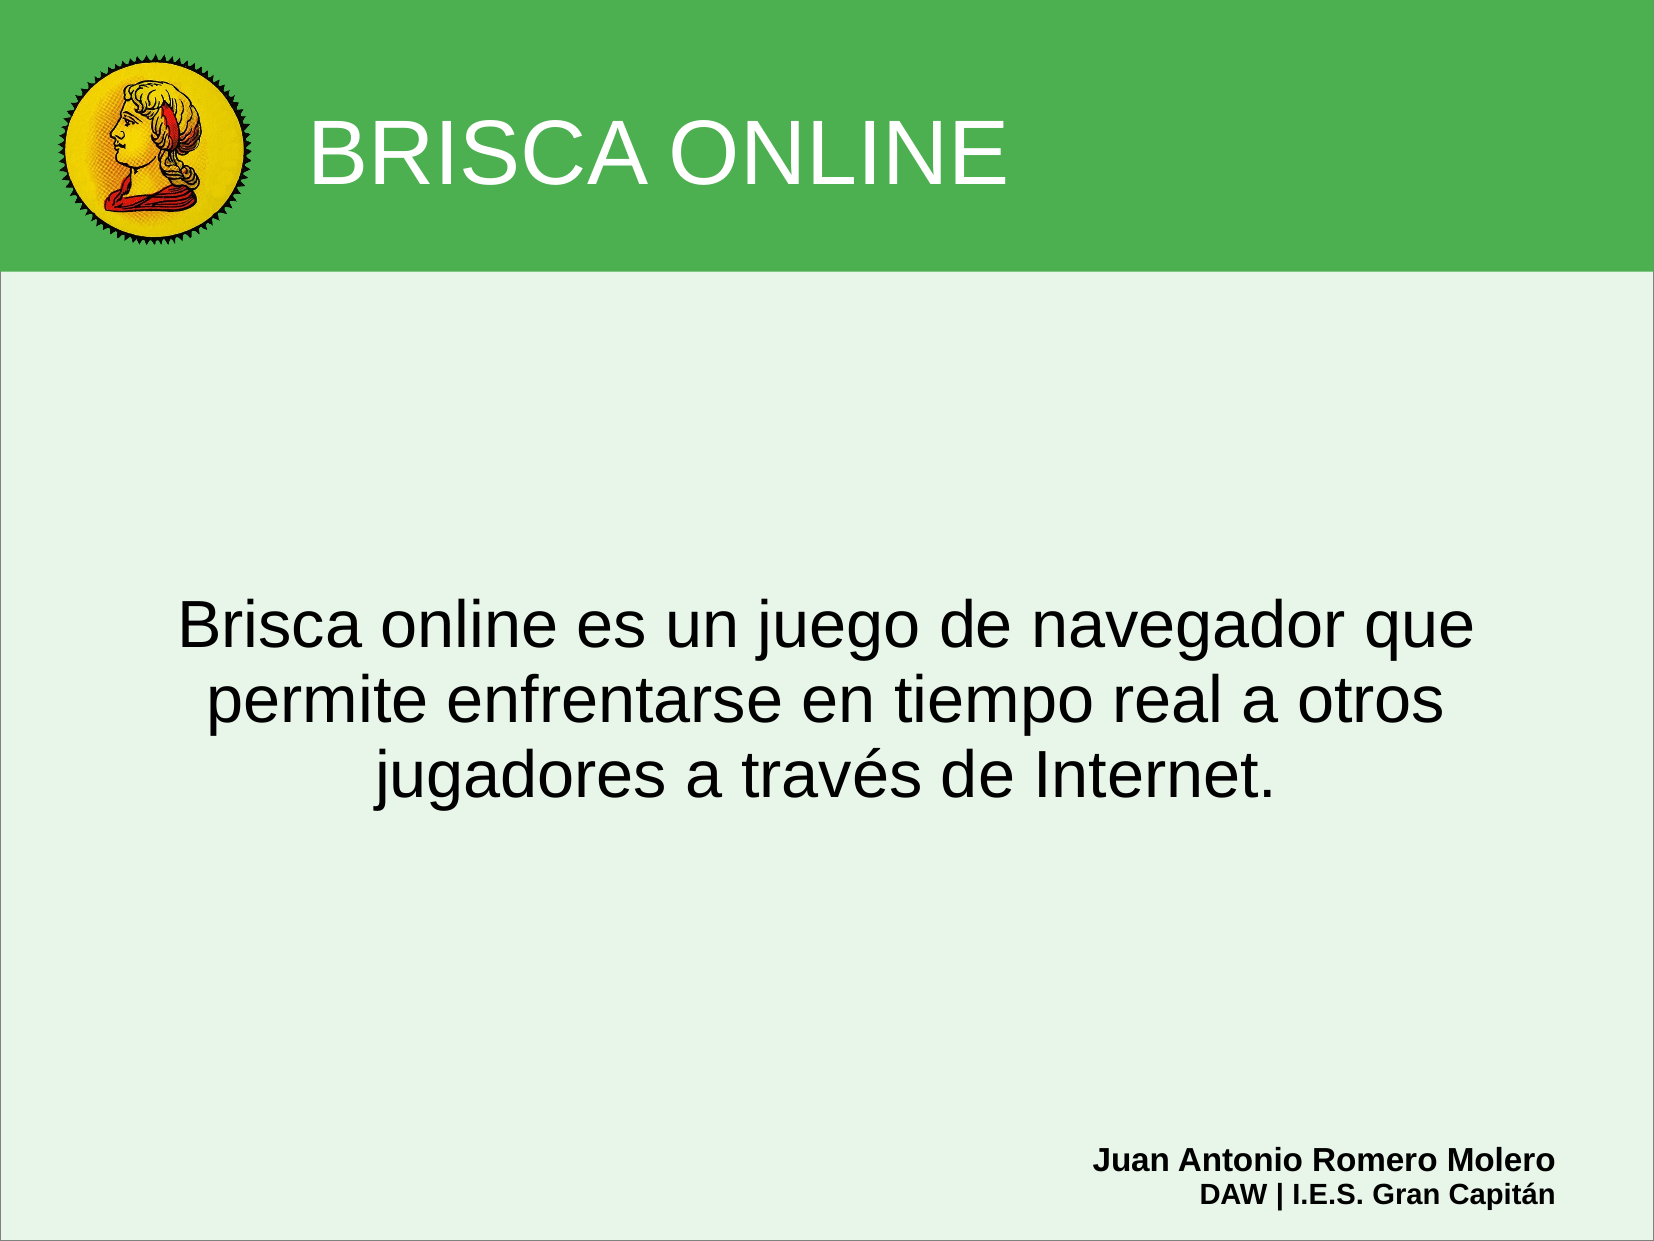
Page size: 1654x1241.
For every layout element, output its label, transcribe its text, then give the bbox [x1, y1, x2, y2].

title BRISCA ONLINE [307, 49, 1571, 257]
text_box Juan Antonio Romero Molero DAW | I.E.S. Gran Capitán [212, 1133, 1571, 1241]
subtitle Brisca online es un juego de navegador que permite enfrentarse en tiempo real a otros jugadores a través de Internet. [82, 290, 1571, 1109]
picture [57, 53, 252, 245]
